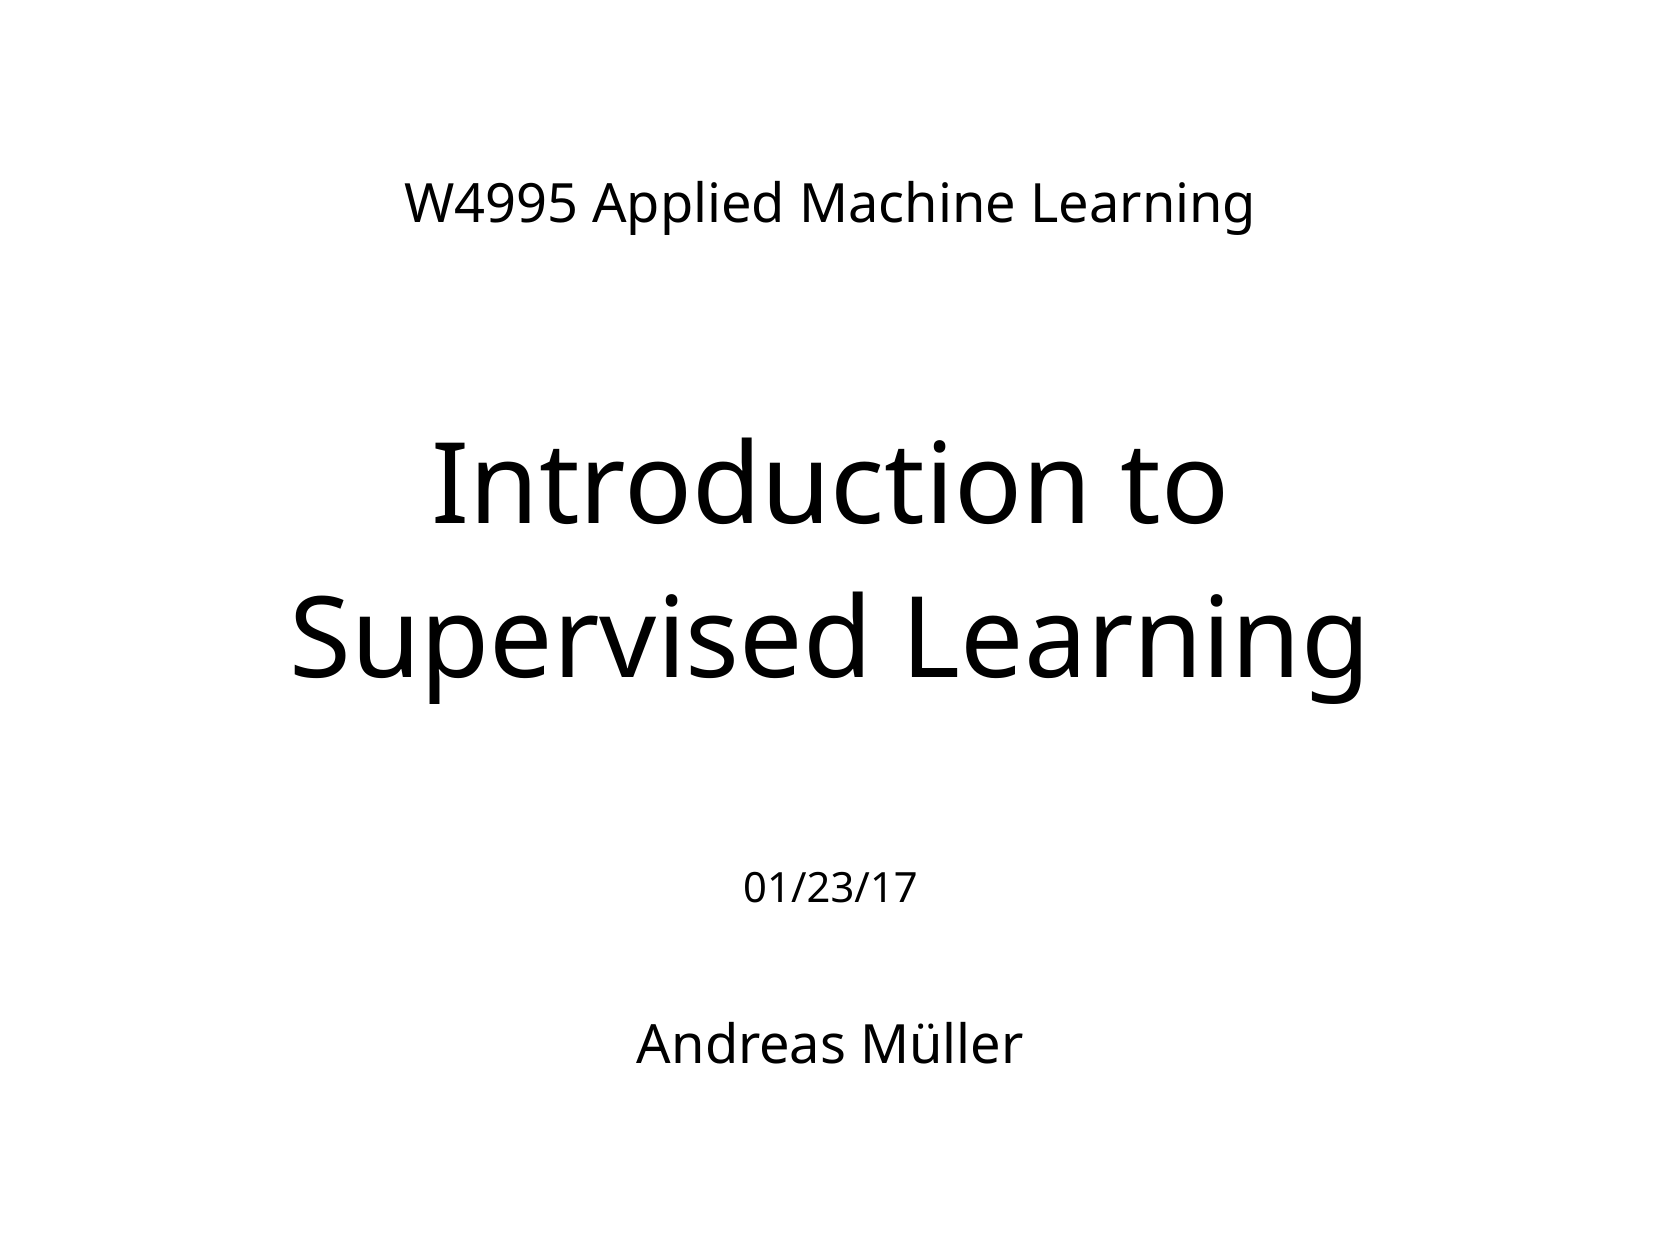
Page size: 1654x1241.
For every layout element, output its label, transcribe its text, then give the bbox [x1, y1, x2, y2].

text_box W4995 Applied Machine Learning Introduction to Supervised Learning 01/23/17 Andreas Müller [86, 142, 1575, 1103]
